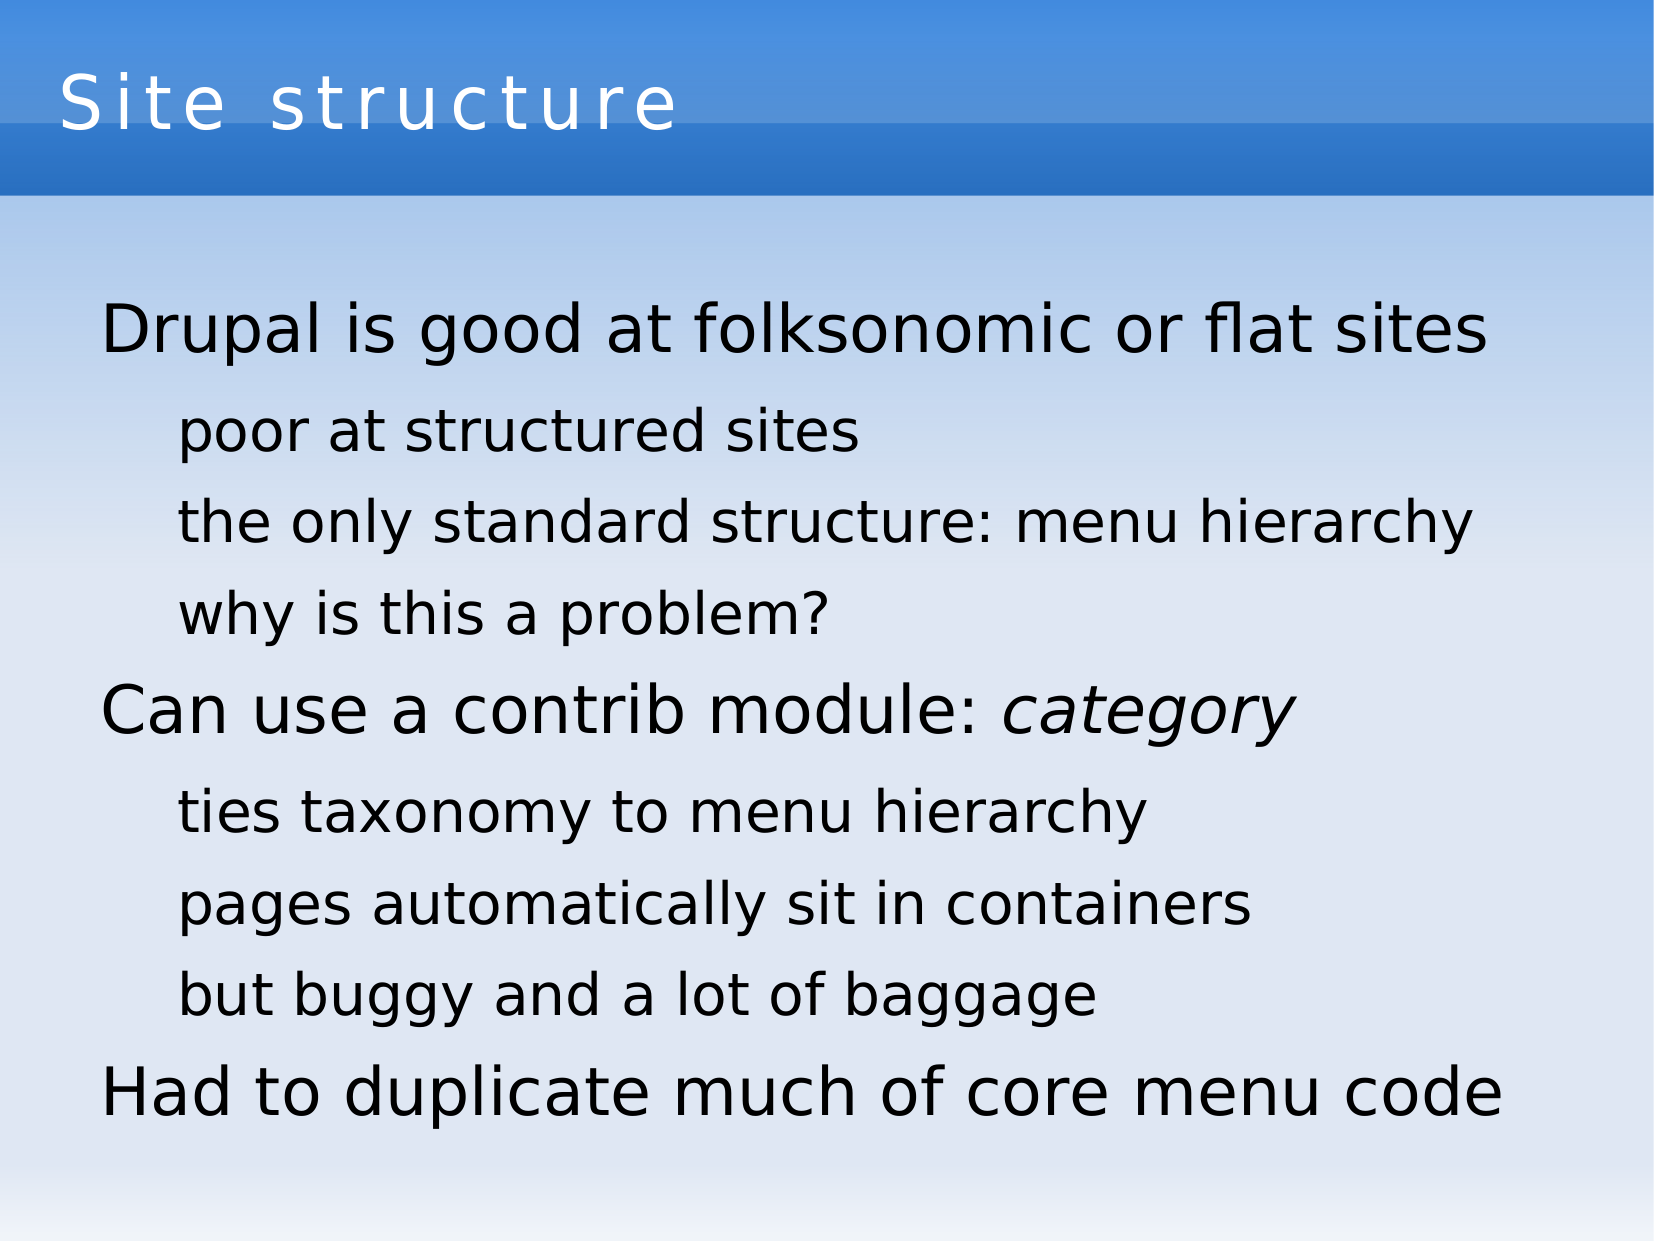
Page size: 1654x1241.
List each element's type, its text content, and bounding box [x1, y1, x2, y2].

list Drupal is good at folksonomic or flat sites poor at structured sites the only standard structure: menu hierarchy why is this a problem? Can use a contrib module: category ties taxonomy to menu hierarchy pages automatically sit in containers but buggy and a lot of baggage Had to duplicate much of core menu code [82, 290, 1571, 1131]
title Site structure [59, 29, 1270, 178]
picture [0, 0, 1654, 1241]
